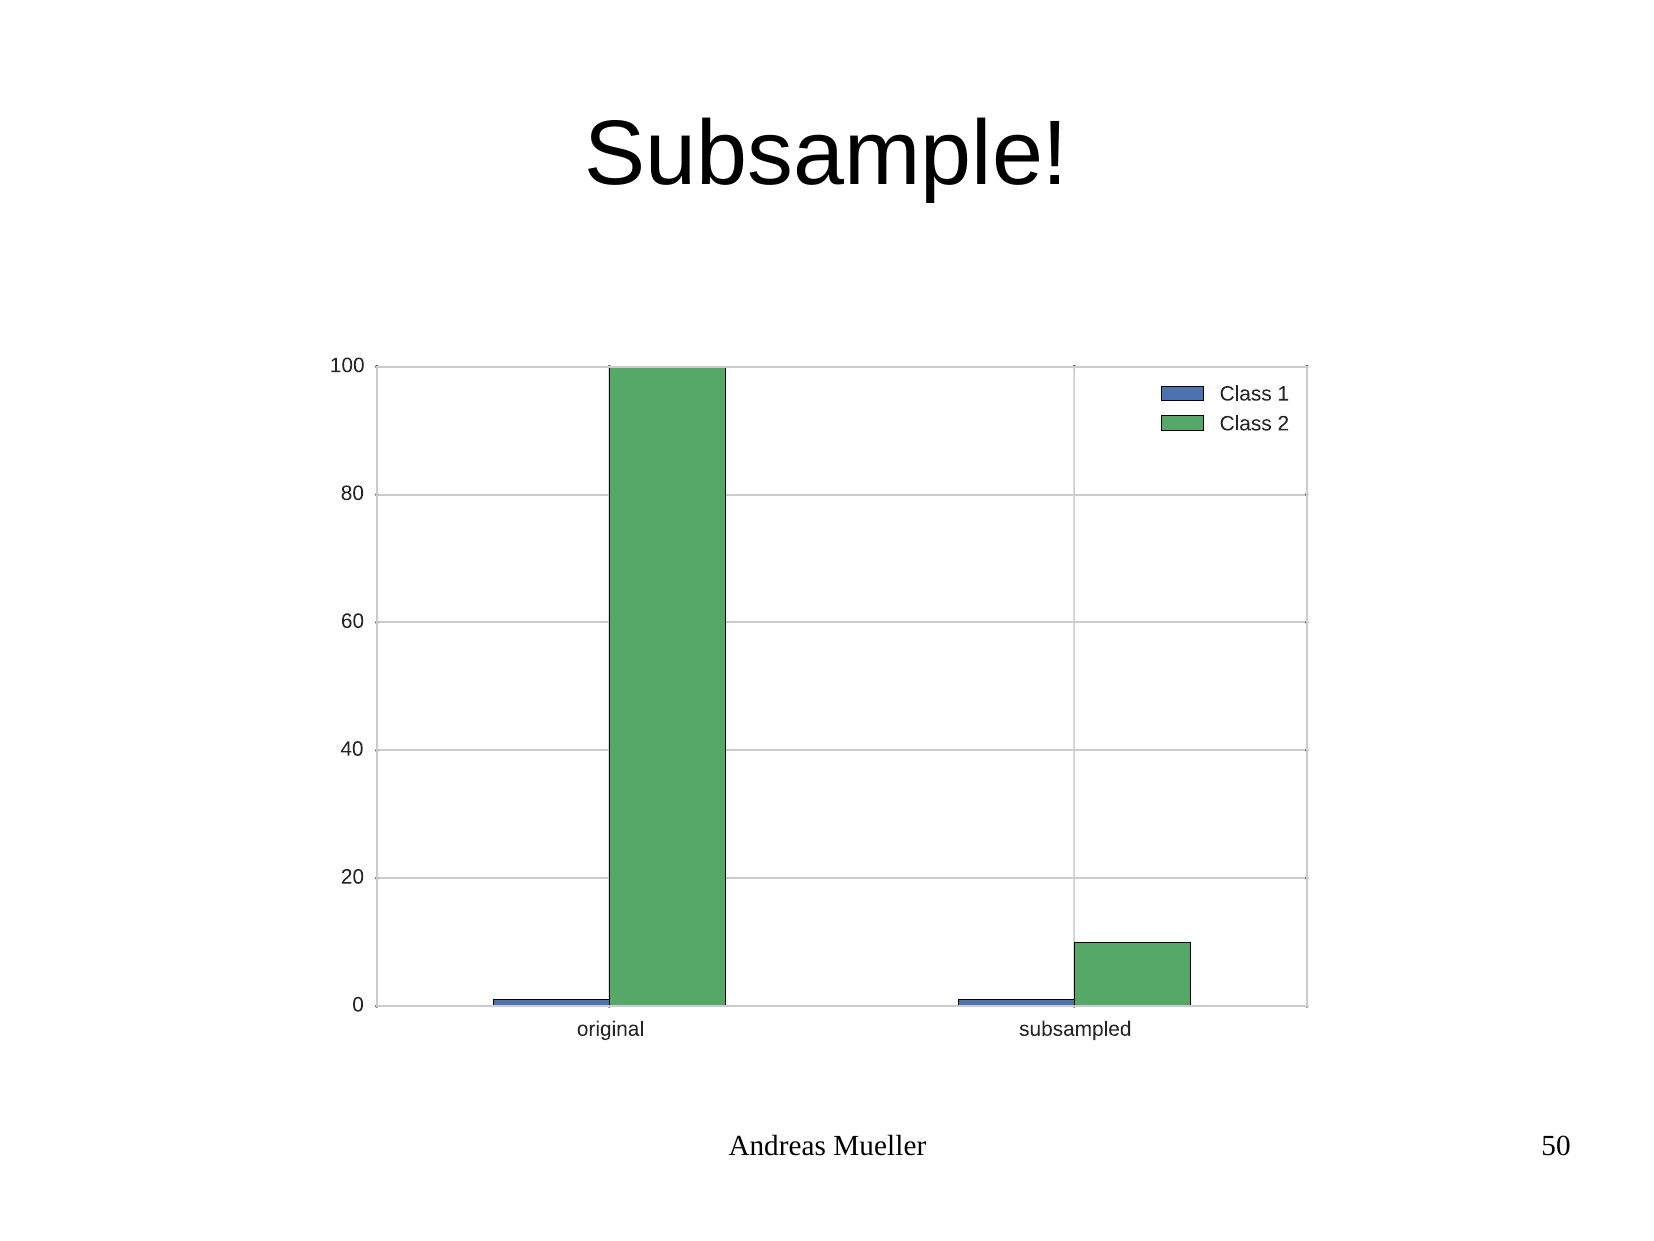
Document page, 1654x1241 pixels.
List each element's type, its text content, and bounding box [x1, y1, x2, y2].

picture [226, 283, 1428, 1111]
title Subsample! [82, 49, 1571, 257]
